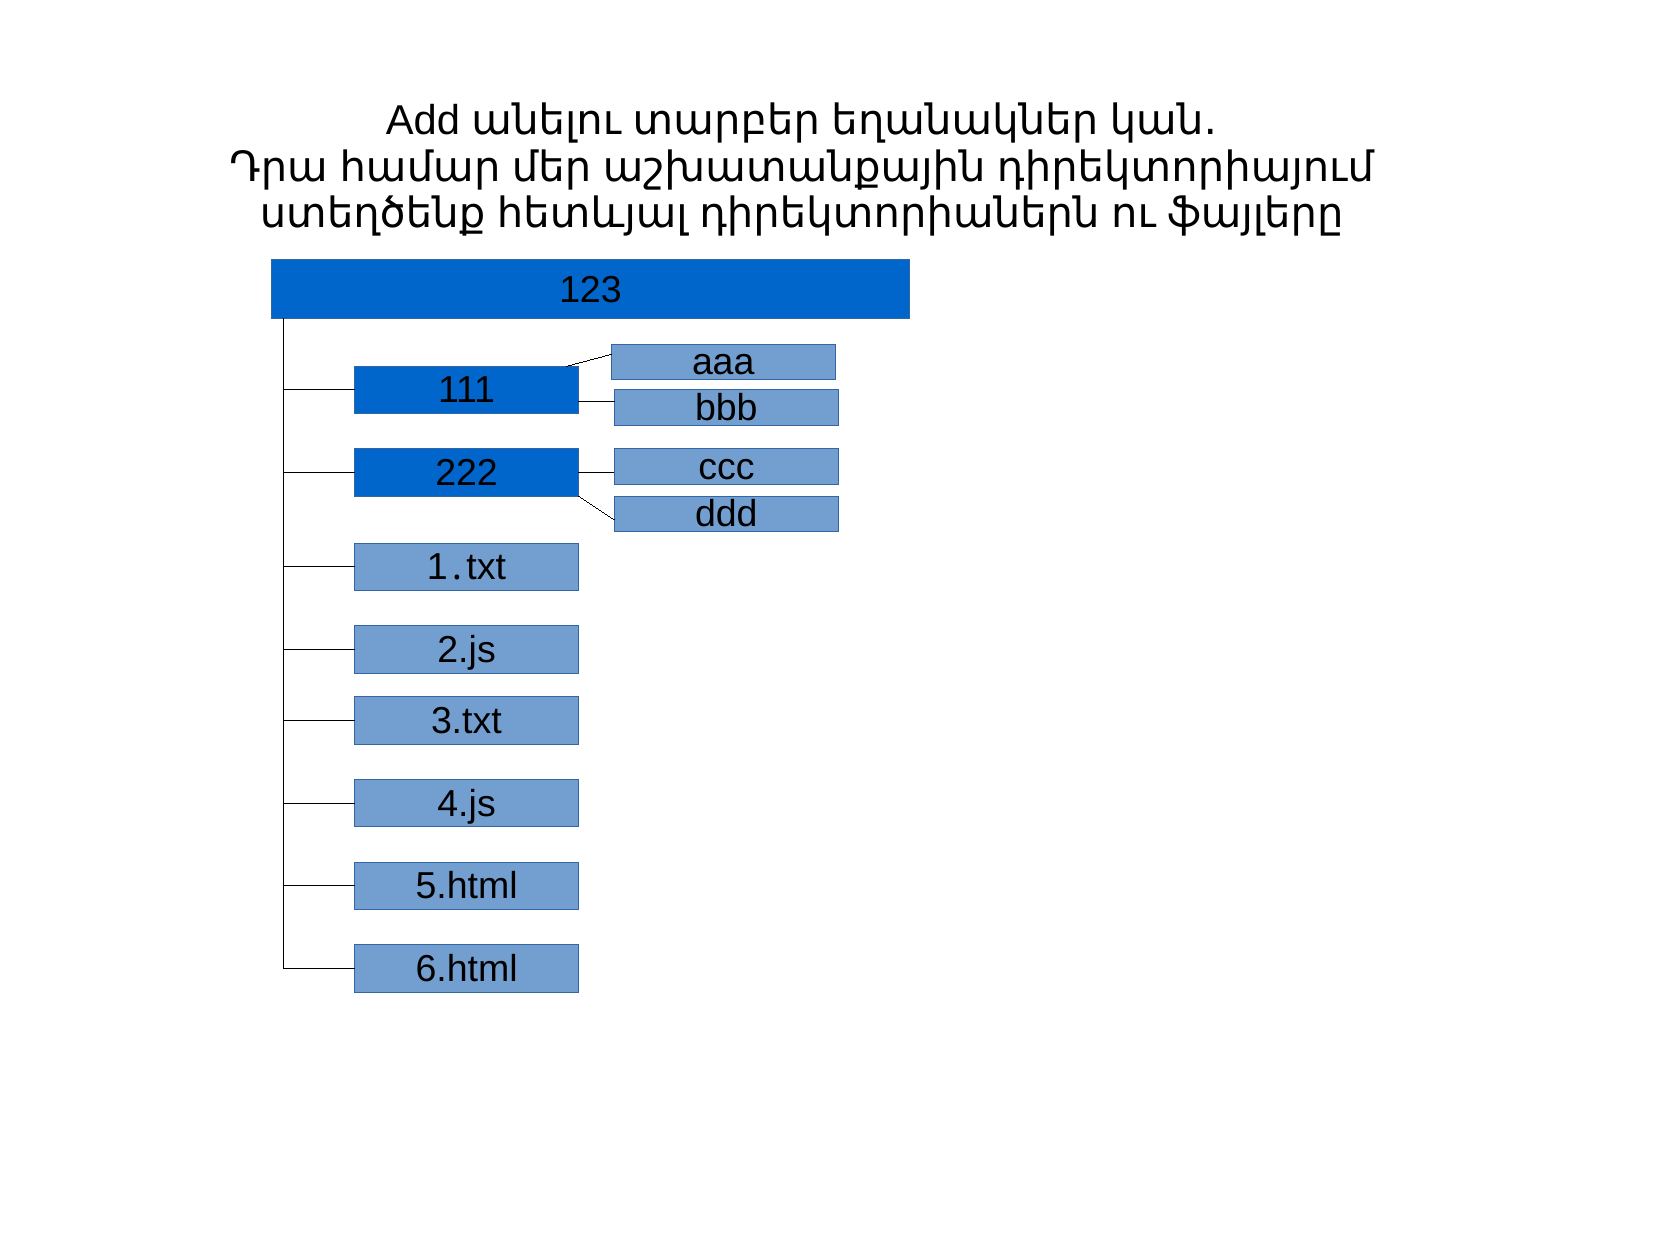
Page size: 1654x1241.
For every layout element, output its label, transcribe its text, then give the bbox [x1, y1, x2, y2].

text_box 3.txt [354, 696, 579, 745]
text_box 6.html [354, 944, 579, 993]
text_box ddd [614, 496, 839, 532]
text_box bbb [614, 389, 839, 426]
text_box ccc [614, 448, 839, 485]
text_box 222 [354, 448, 579, 497]
text_box 2.js [354, 625, 579, 674]
text_box Add անելու տարբեր եղանակներ կան․ Դրա համար մեր աշխատանքային դիրեկտորիայում ստեղծենք հետևյալ դիրեկտորիաներն ու ֆայլերը [165, 96, 1439, 306]
text_box 5.html [354, 862, 579, 910]
text_box 4.js [354, 779, 579, 827]
text_box 1․txt [354, 543, 579, 591]
text_box 111 [354, 366, 579, 414]
text_box 123 [271, 259, 910, 319]
text_box aaa [611, 344, 836, 380]
